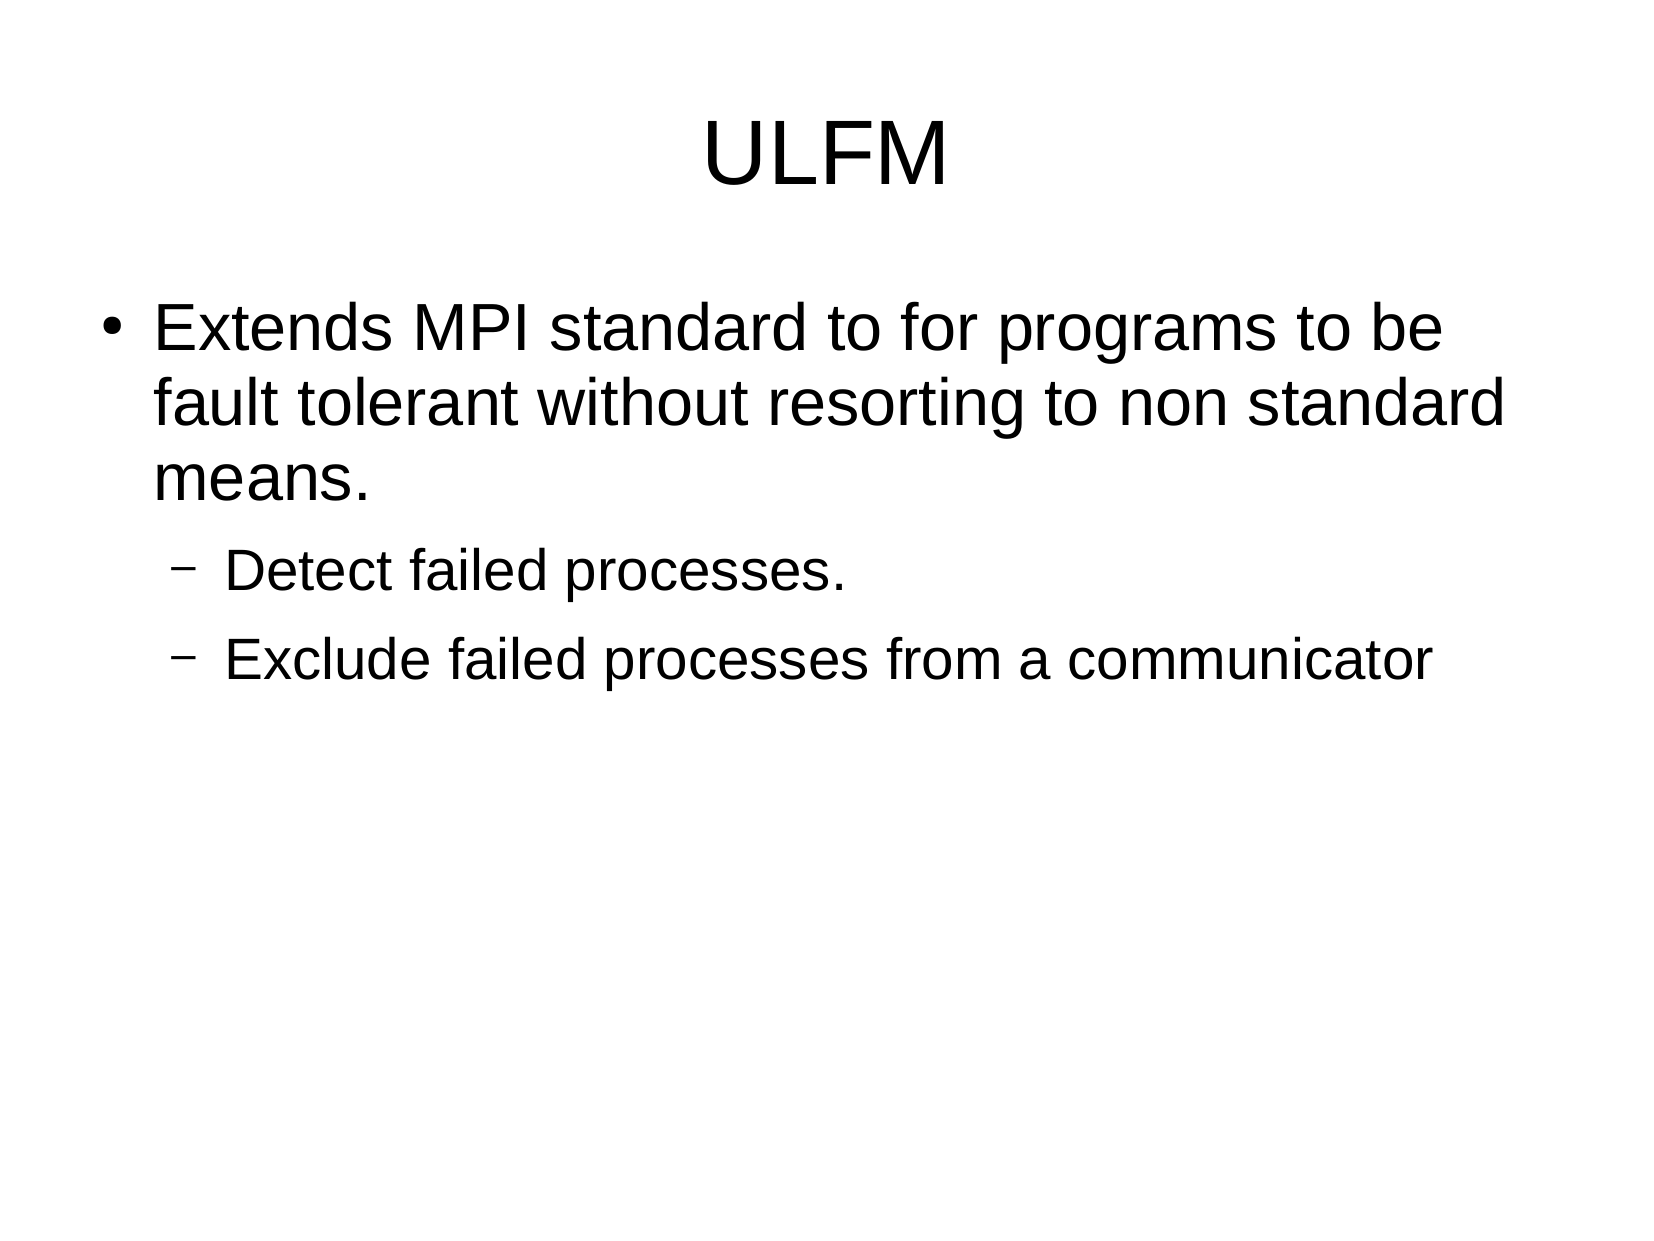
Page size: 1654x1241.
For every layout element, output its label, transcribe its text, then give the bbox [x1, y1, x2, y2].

list Extends MPI standard to for programs to be fault tolerant without resorting to non standard means. Detect failed processes. Exclude failed processes from a communicator [82, 290, 1571, 1010]
title ULFM [82, 49, 1571, 257]
